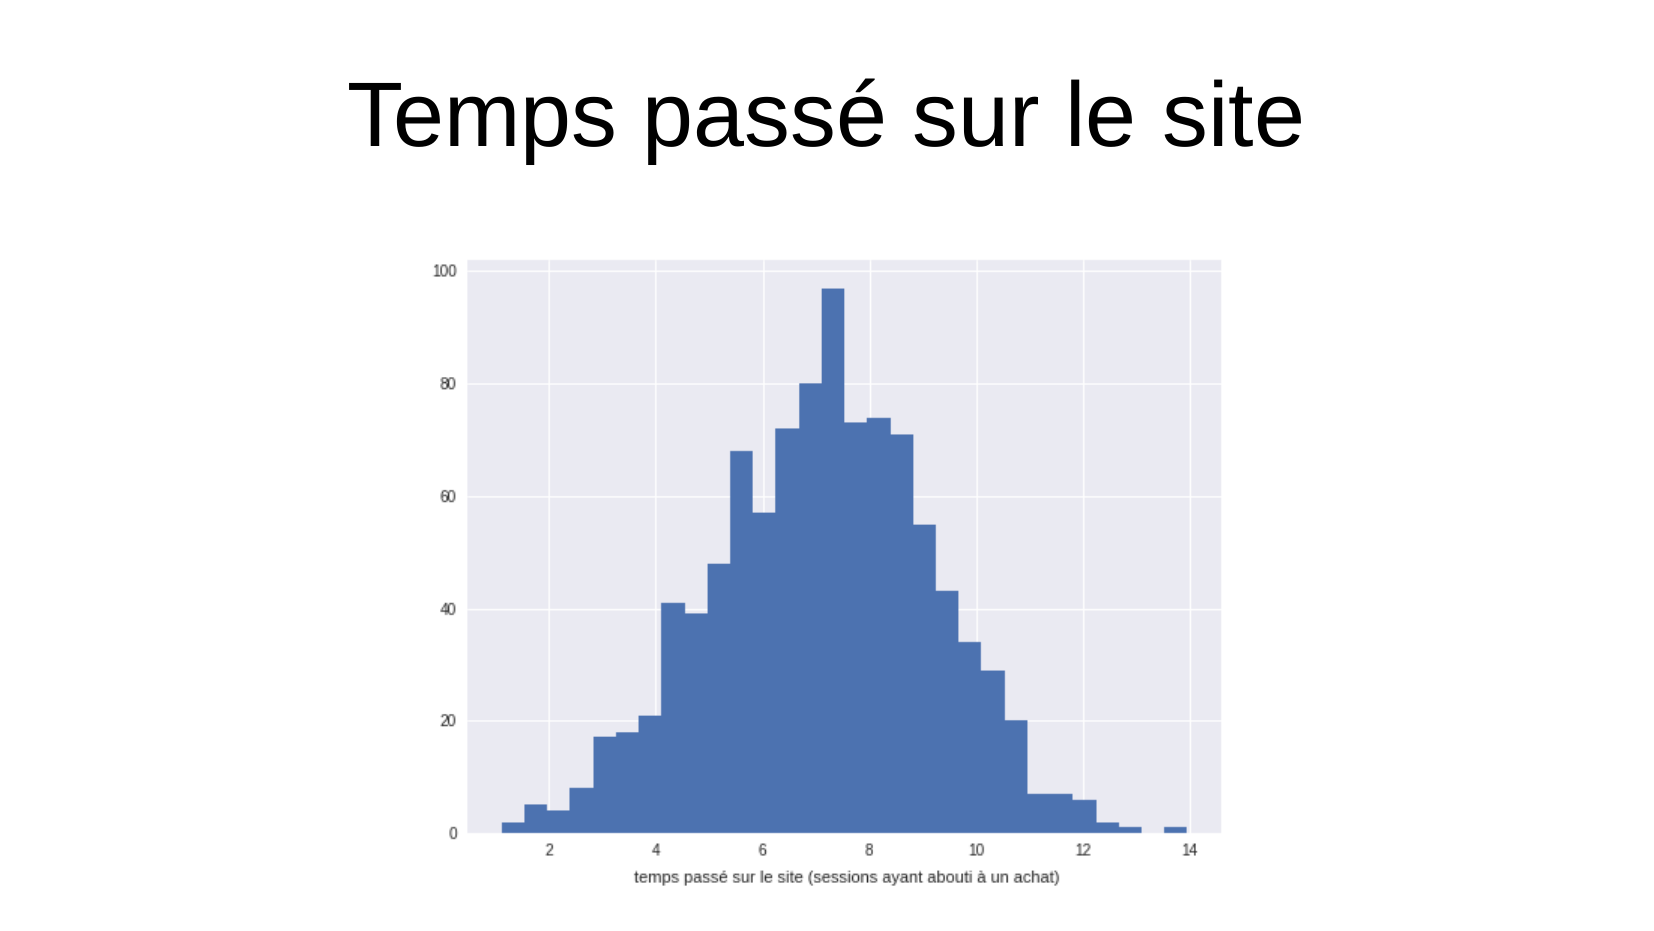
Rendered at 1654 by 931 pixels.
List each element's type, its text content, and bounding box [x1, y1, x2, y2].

title Temps passé sur le site [82, 37, 1571, 193]
picture [346, 170, 1319, 928]
